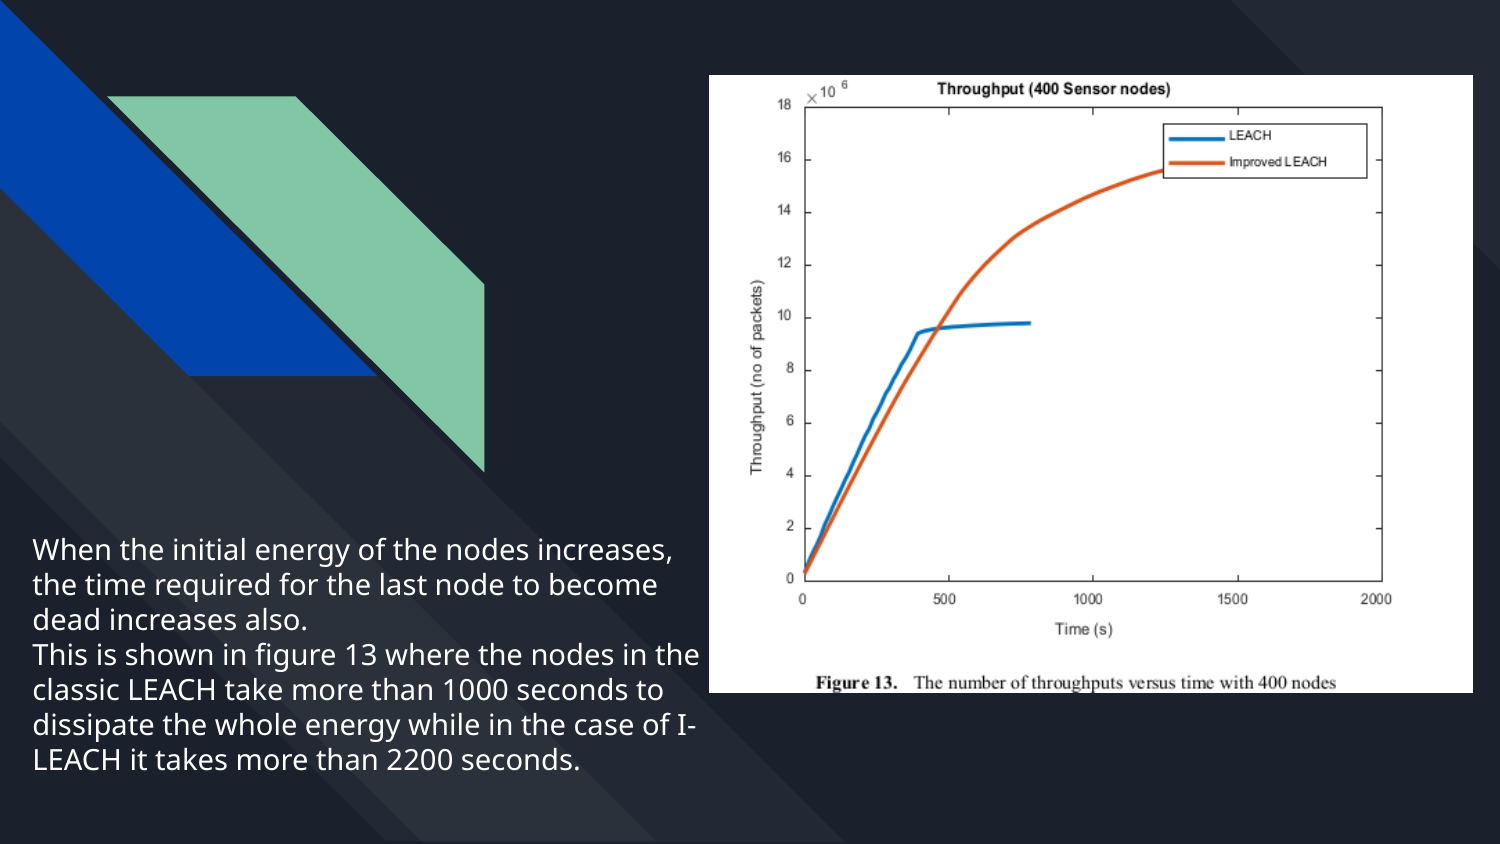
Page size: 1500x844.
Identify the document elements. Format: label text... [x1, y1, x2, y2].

picture [709, 75, 1473, 693]
text_box When the initial energy of the nodes increases, the time required for the last node to become dead increases also. This is shown in figure 13 where the nodes in the classic LEACH take more than 1000 seconds to dissipate the whole energy while in the case of I-LEACH it takes more than 2200 seconds. [17, 516, 737, 784]
